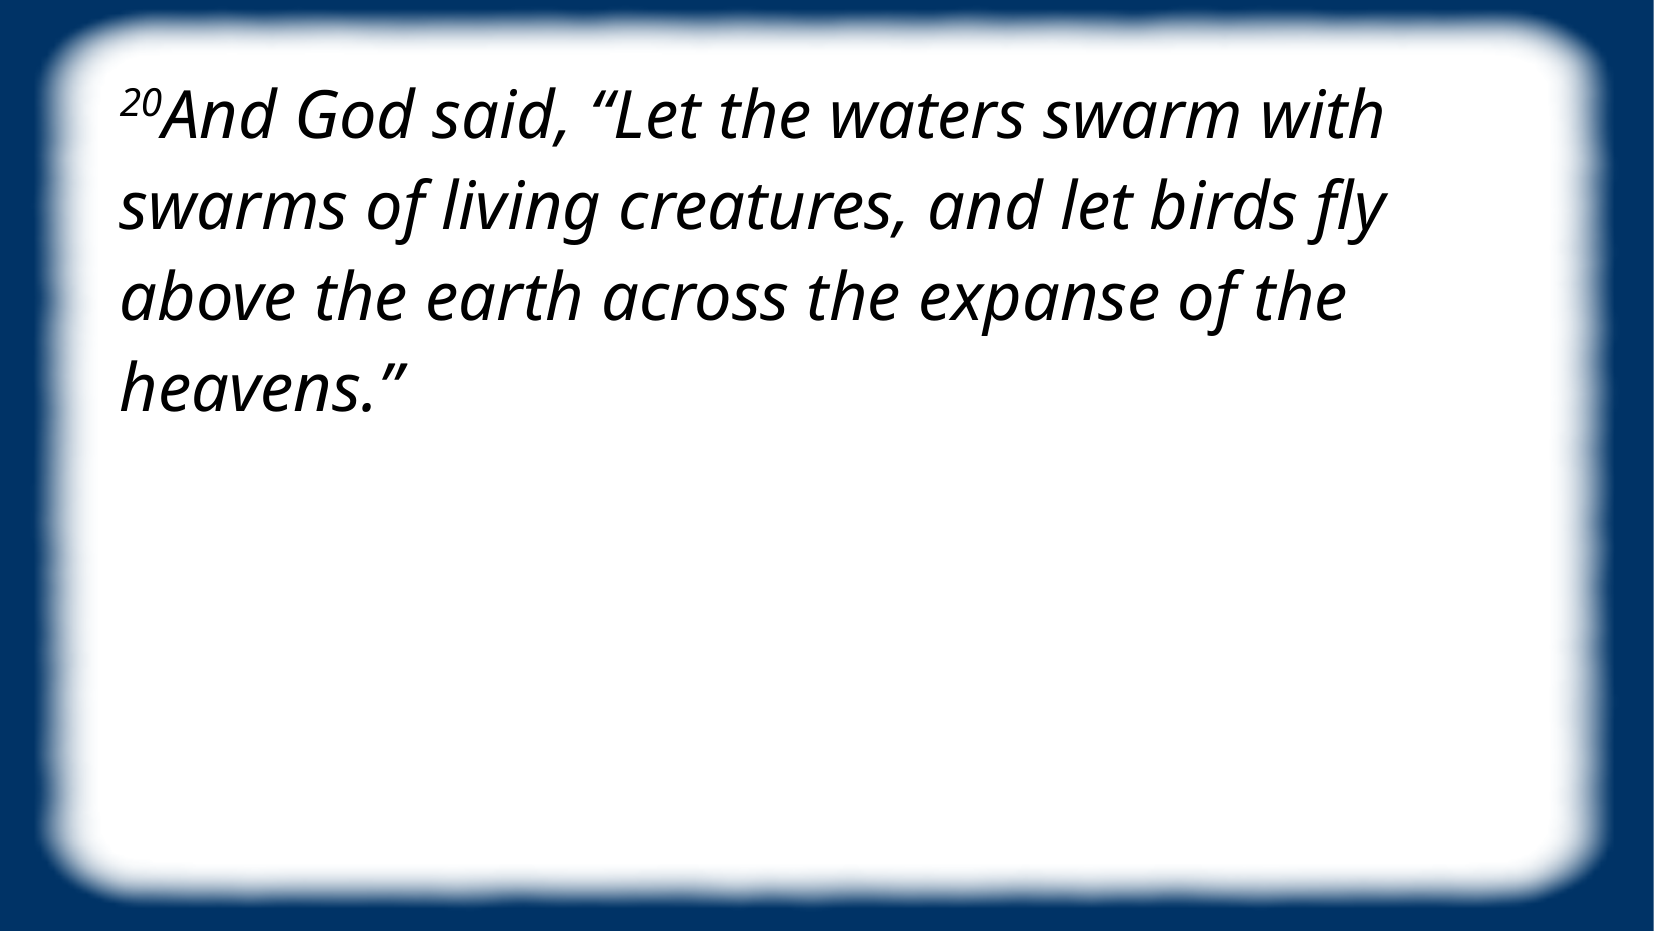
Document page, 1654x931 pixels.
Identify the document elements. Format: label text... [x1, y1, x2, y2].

picture [0, 0, 1654, 931]
text_box 20And God said, “Let the waters swarm with swarms of living creatures, and let birds fly above the earth across the expanse of the heavens.” [105, 60, 1546, 430]
